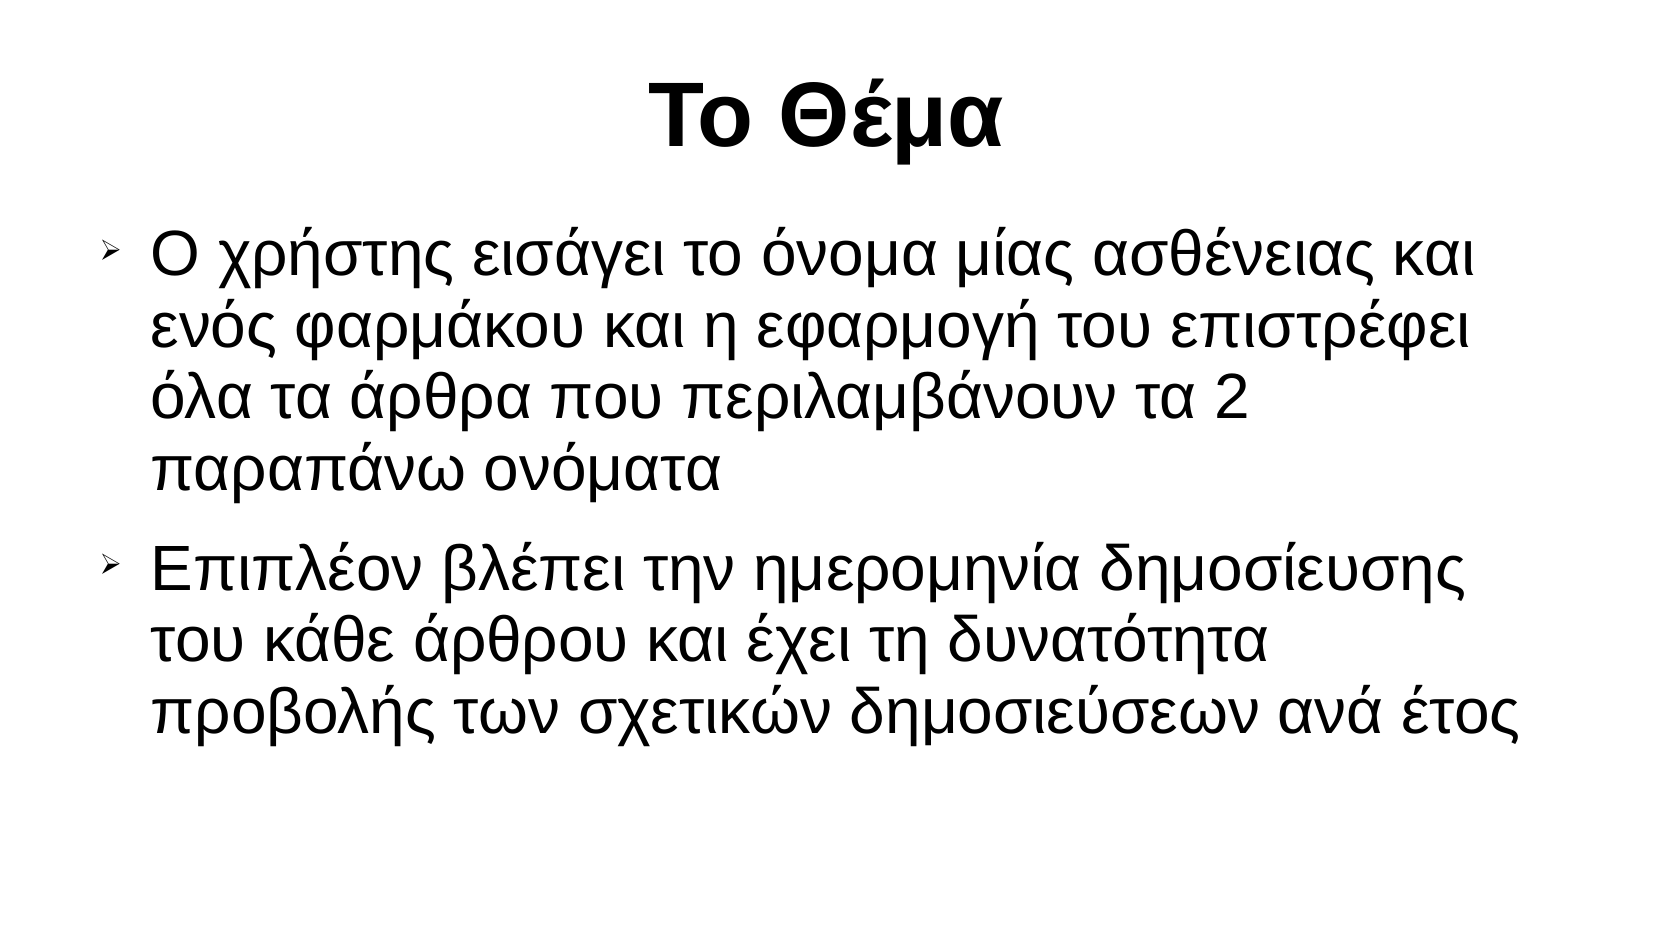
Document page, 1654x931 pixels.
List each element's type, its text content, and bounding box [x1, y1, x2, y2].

title Το Θέμα [82, 37, 1571, 193]
list Ο χρήστης εισάγει το όνομα μίας ασθένειας και ενός φαρμάκου και η εφαρμογή του επιστρέφει όλα τα άρθρα που περιλαμβάνουν τα 2 παραπάνω ονόματα Επιπλέον βλέπει την ημερομηνία δημοσίευσης του κάθε άρθρου και έχει τη δυνατότητα προβολής των σχετικών δημοσιεύσεων ανά έτος [82, 217, 1571, 758]
